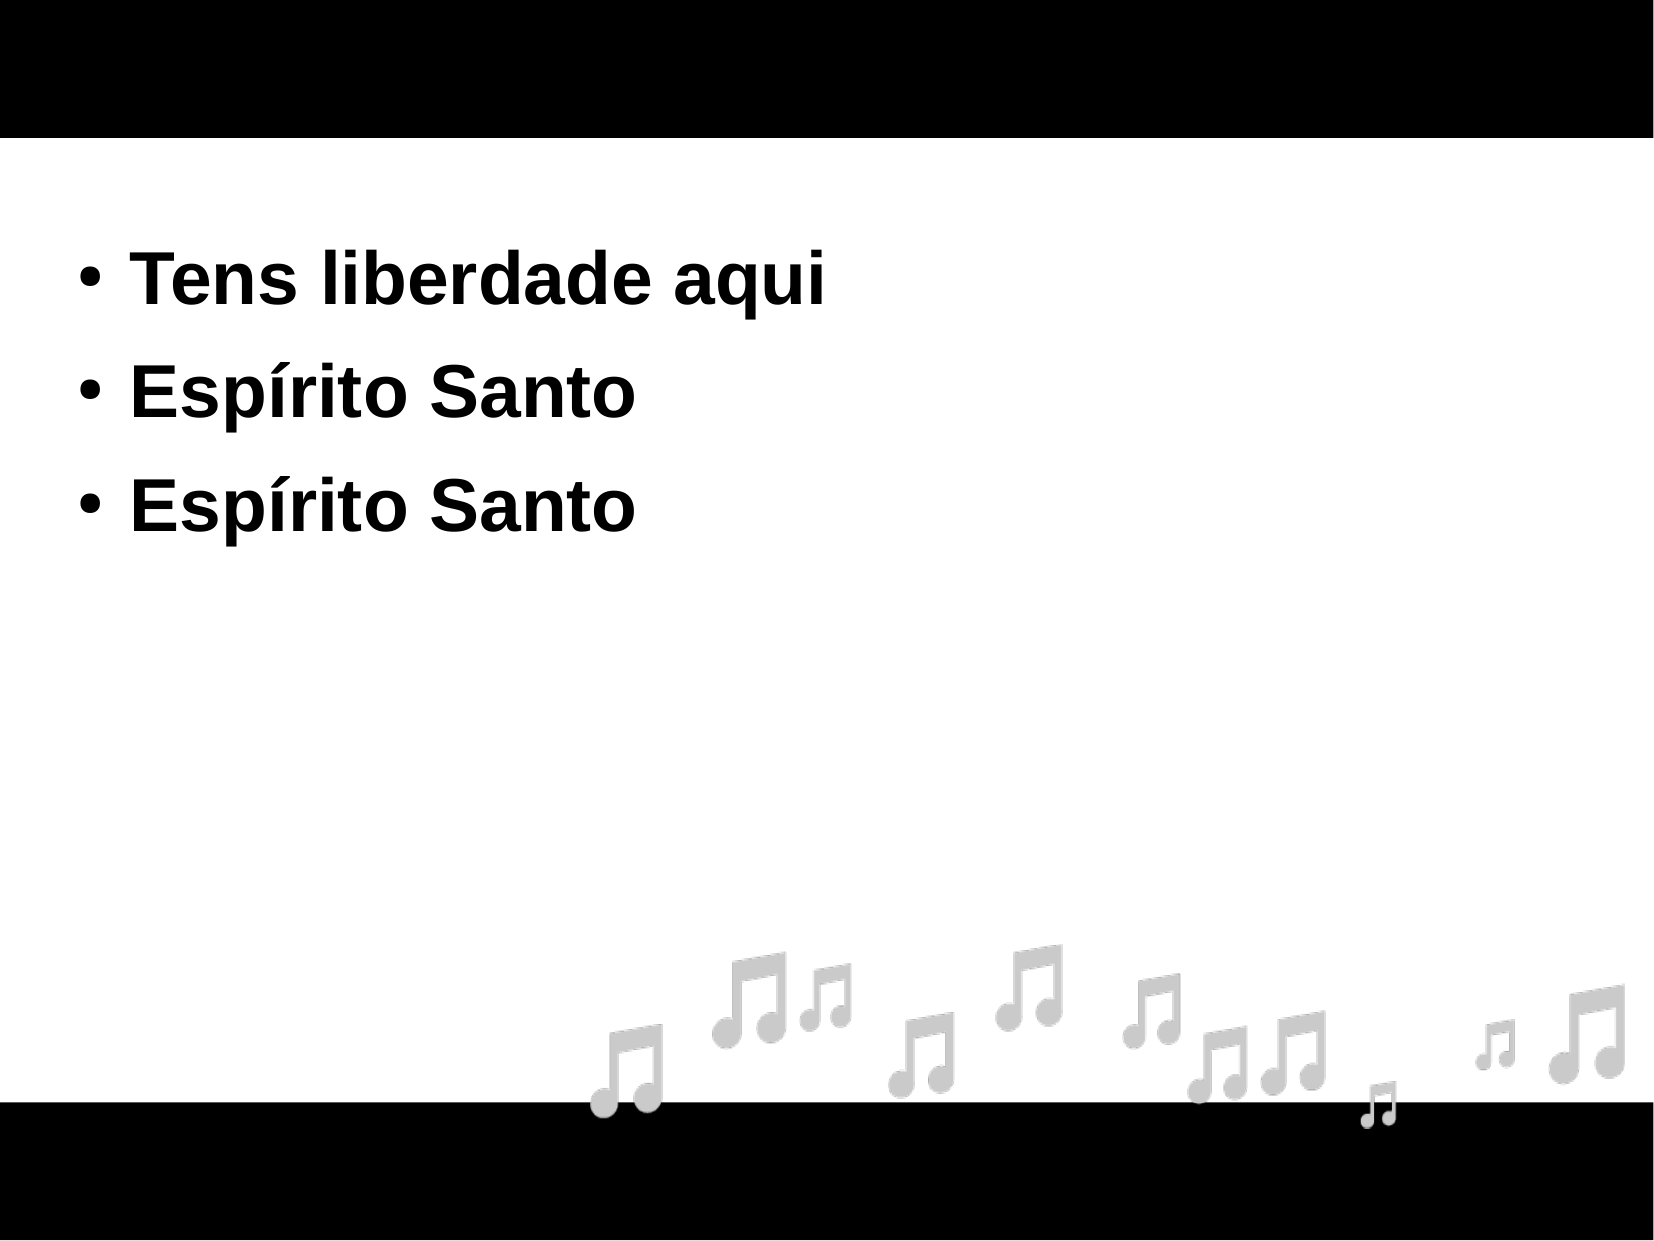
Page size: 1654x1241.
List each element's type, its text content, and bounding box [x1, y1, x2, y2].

list Tens liberdade aqui Espírito Santo Espírito Santo [59, 236, 1595, 1024]
